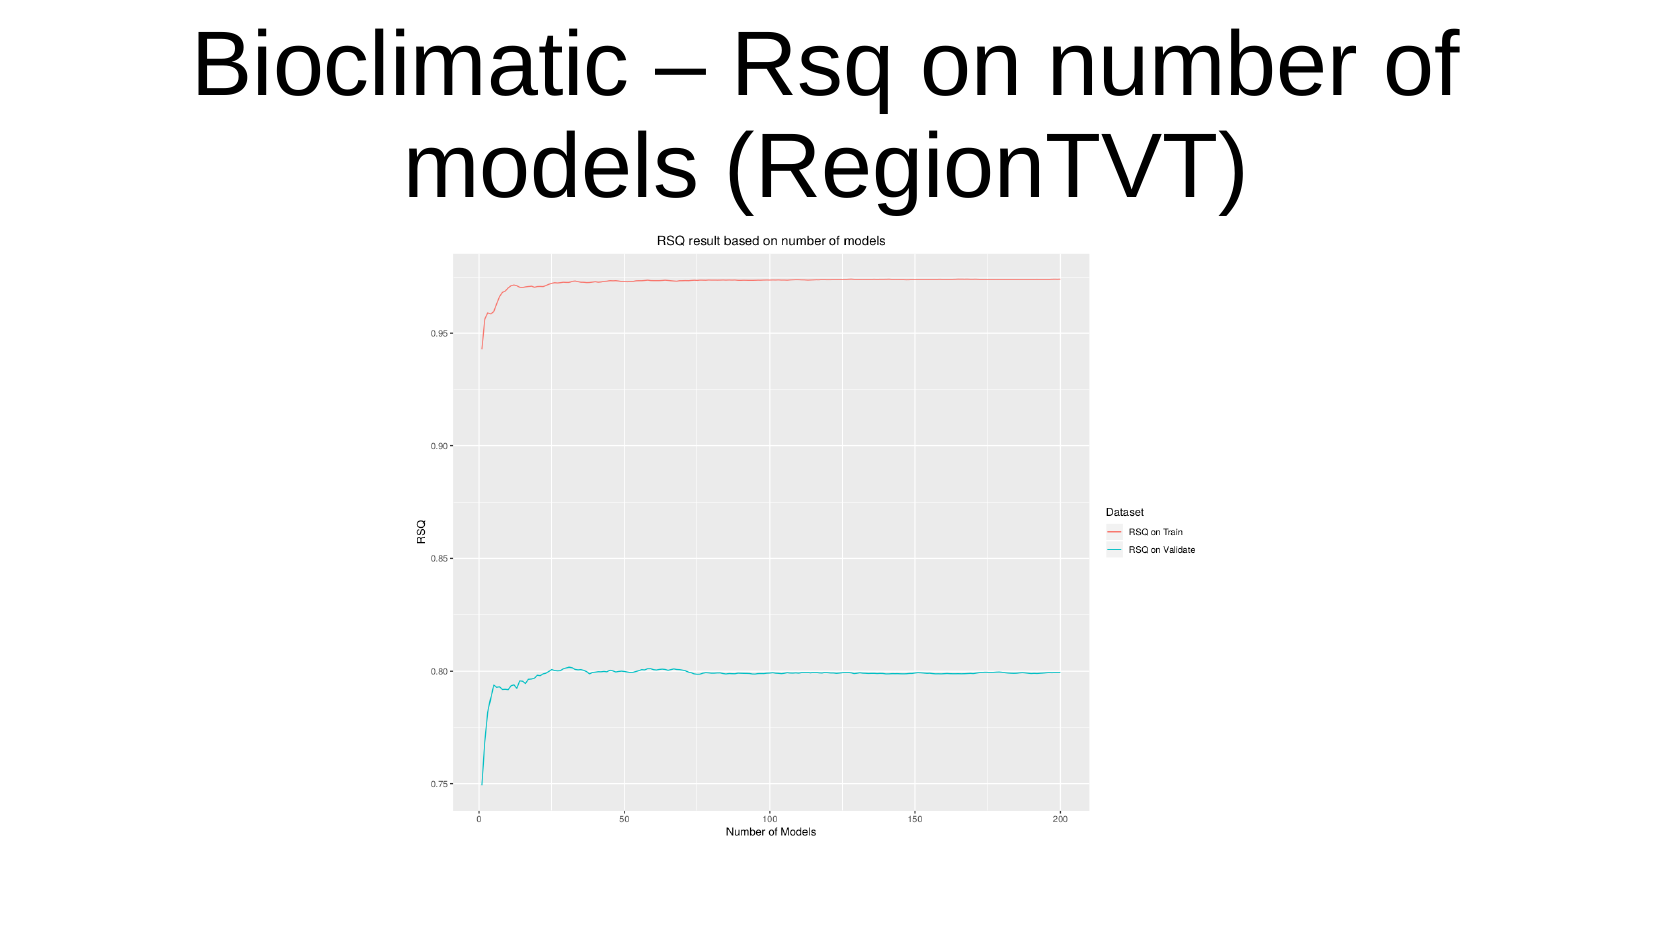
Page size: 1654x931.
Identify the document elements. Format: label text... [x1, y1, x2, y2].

picture [411, 232, 1201, 841]
title Bioclimatic – Rsq on number of models (RegionTVT) [82, 12, 1571, 218]
